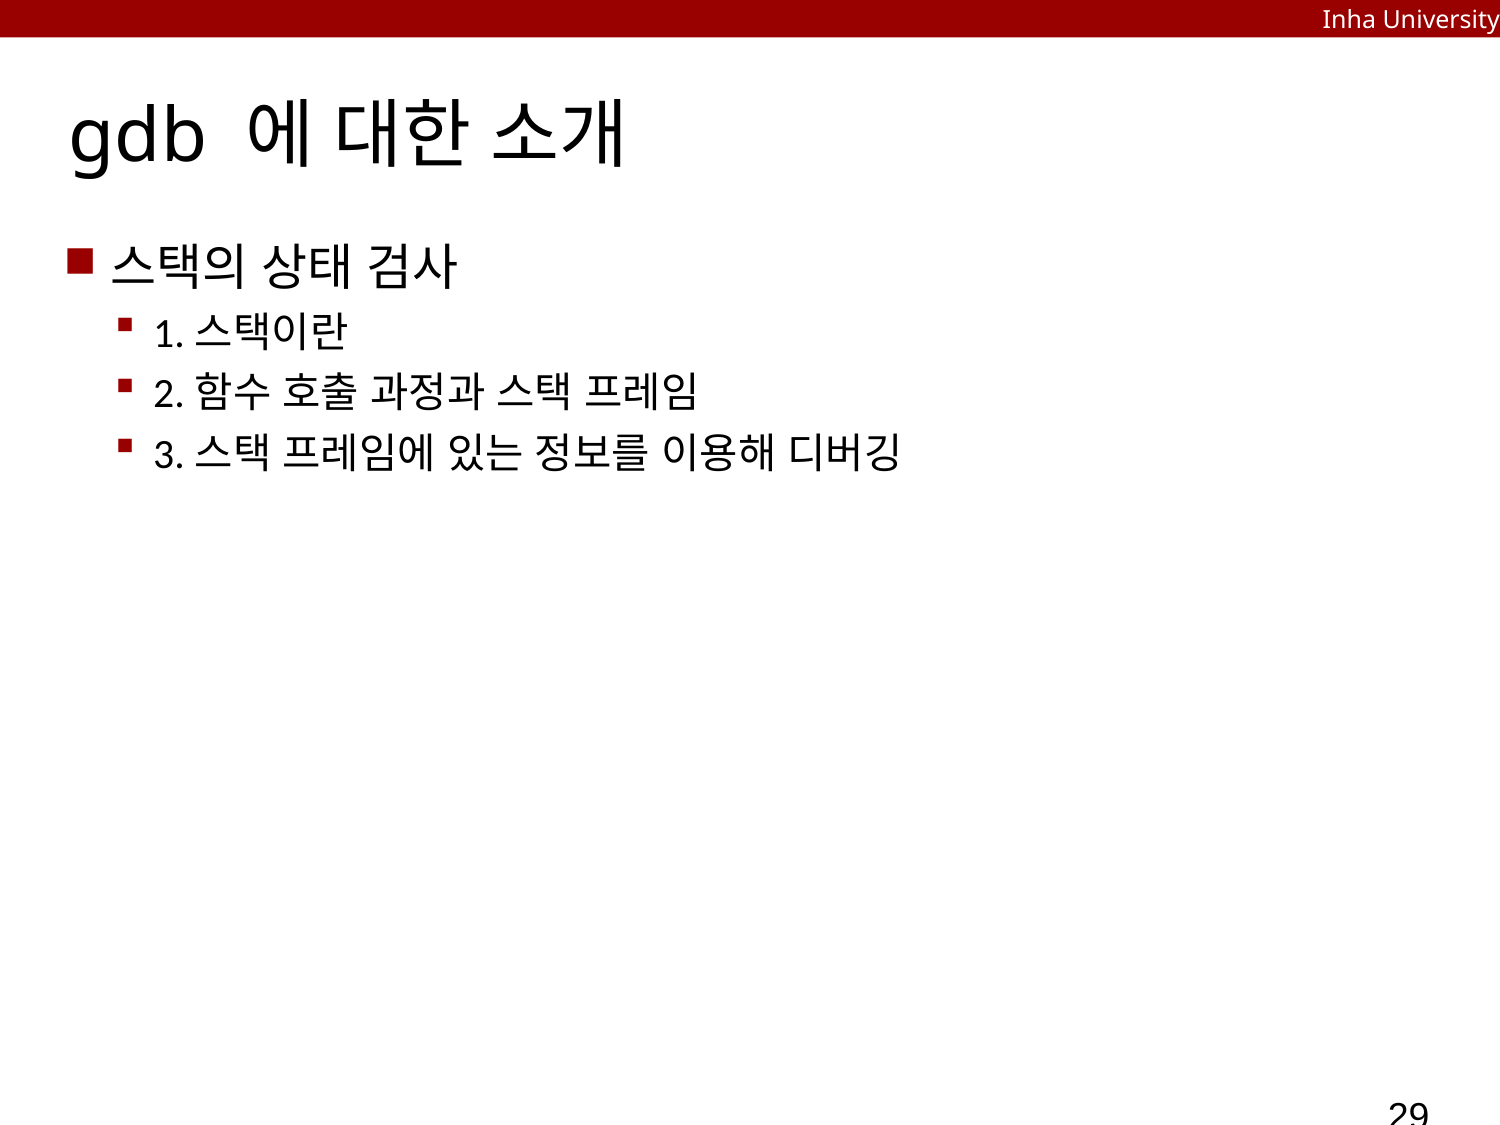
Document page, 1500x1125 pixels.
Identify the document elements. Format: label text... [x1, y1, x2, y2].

list 스택의 상태 검사 1.스택이란 2.함수 호출 과정과 스택 프레임 3.스택 프레임에 있는 정보를 이용해 디버깅 [62, 229, 1438, 1050]
text_box [0, 0, 1500, 38]
title gdb 에 대한 소개 [62, 41, 1438, 221]
text_box Inha University [1322, 3, 1500, 33]
